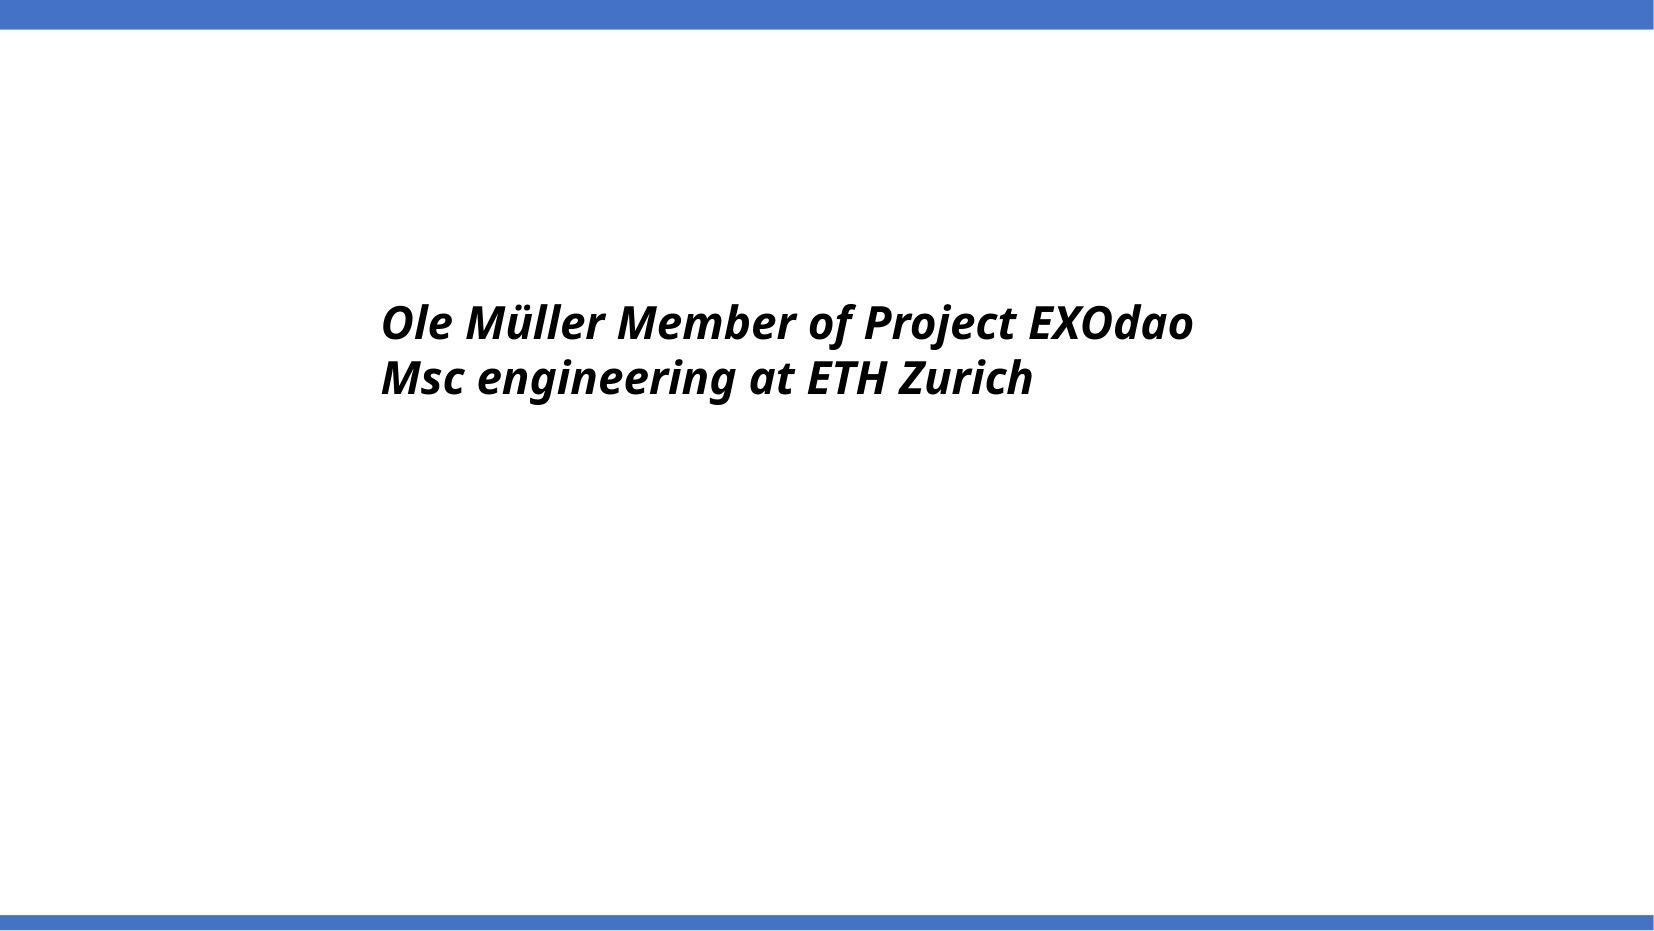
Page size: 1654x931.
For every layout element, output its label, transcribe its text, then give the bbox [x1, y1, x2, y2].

subtitle [82, 103, 1571, 824]
text_box Ole Müller Member of Project EXOdao Msc engineering at ETH Zurich [374, 177, 1201, 685]
